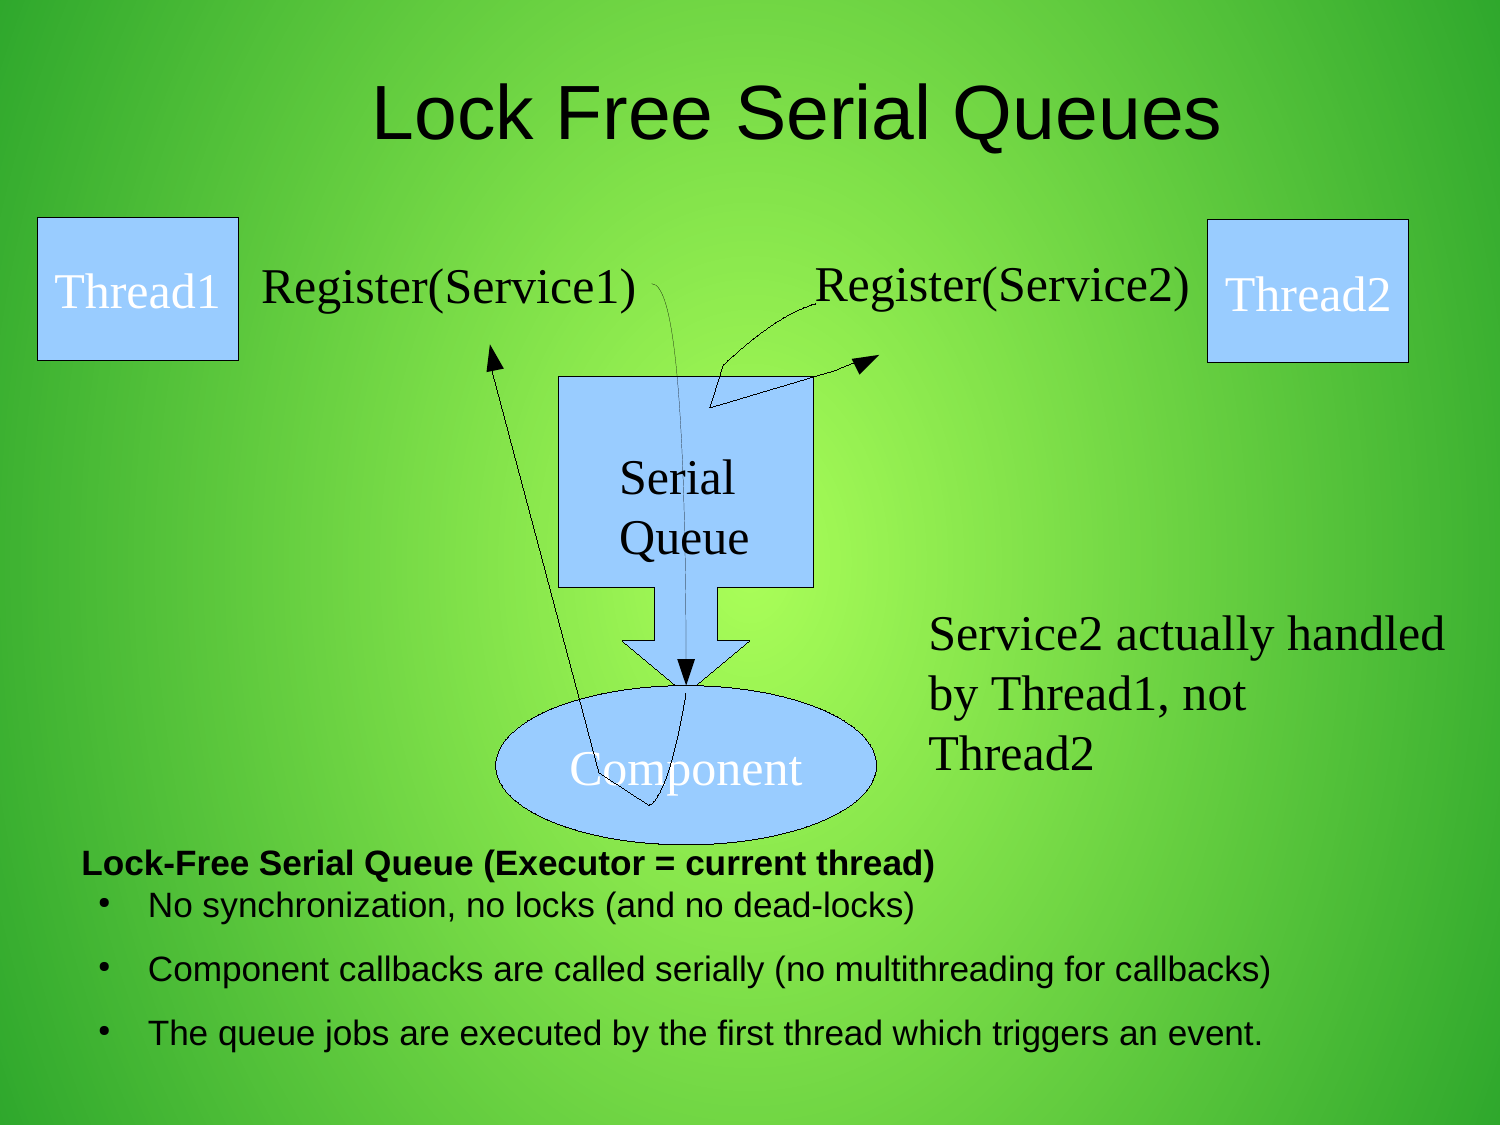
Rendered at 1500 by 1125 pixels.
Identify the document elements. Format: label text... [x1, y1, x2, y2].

title Lock Free Serial Queues [29, 59, 1351, 167]
text_box Service2 actually handled by Thread1, not Thread2 [913, 593, 1462, 789]
list Lock-Free Serial Queue (Executor = current thread) No synchronization, no locks (and no dead-locks) Component callbacks are called serially (no multithreading for callbacks) The queue jobs are executed by the first thread which triggers an event. [0, 832, 1500, 1055]
text_box Register(Service1) [246, 246, 652, 322]
text_box Serial Queue [579, 437, 685, 572]
text_box [558, 376, 685, 685]
text_box Register(Service2) [799, 243, 1206, 319]
text_box Component [495, 685, 877, 832]
text_box Thread2 [1207, 219, 1409, 363]
text_box Thread1 [37, 217, 239, 361]
text_box [678, 376, 814, 685]
text_box Serial Queue [682, 437, 765, 572]
